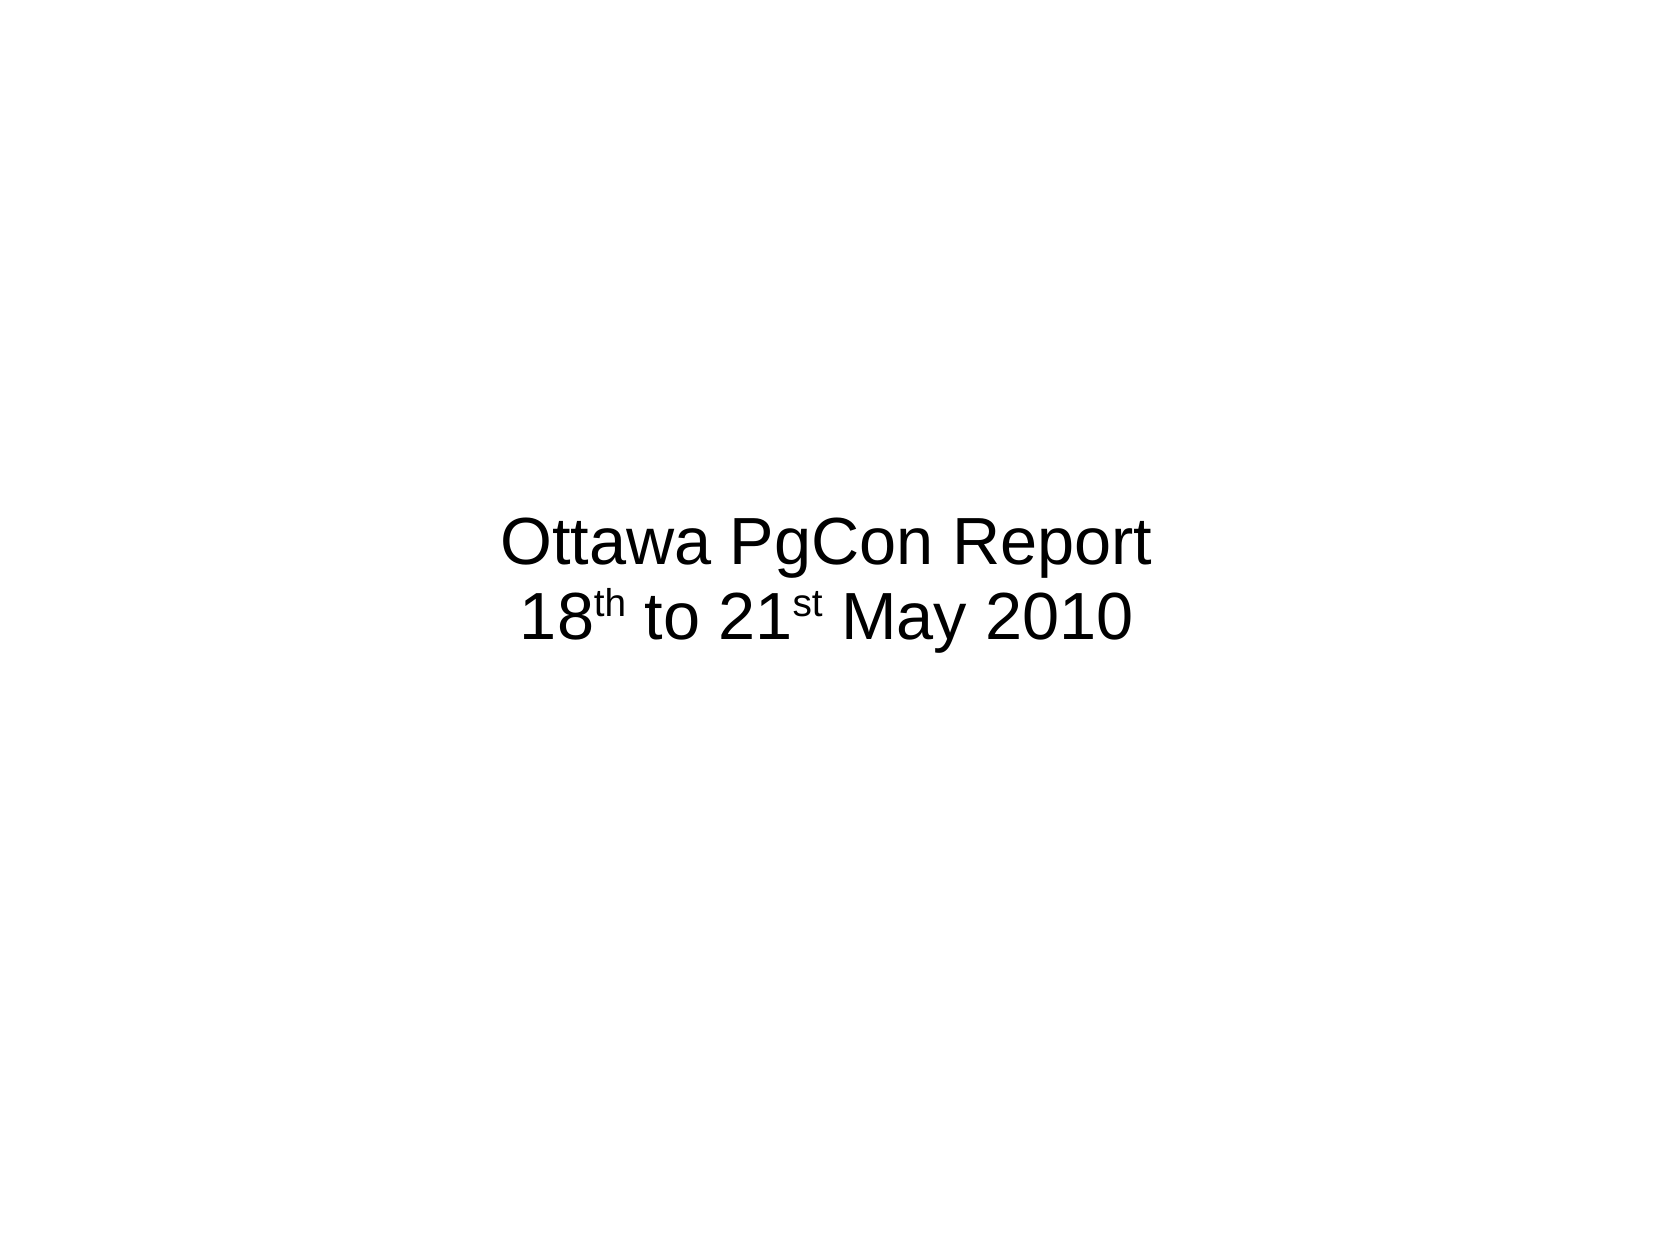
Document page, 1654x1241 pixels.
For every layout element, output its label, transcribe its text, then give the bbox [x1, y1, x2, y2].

subtitle Ottawa PgCon Report 18th to 21st May 2010 [82, 56, 1571, 1102]
